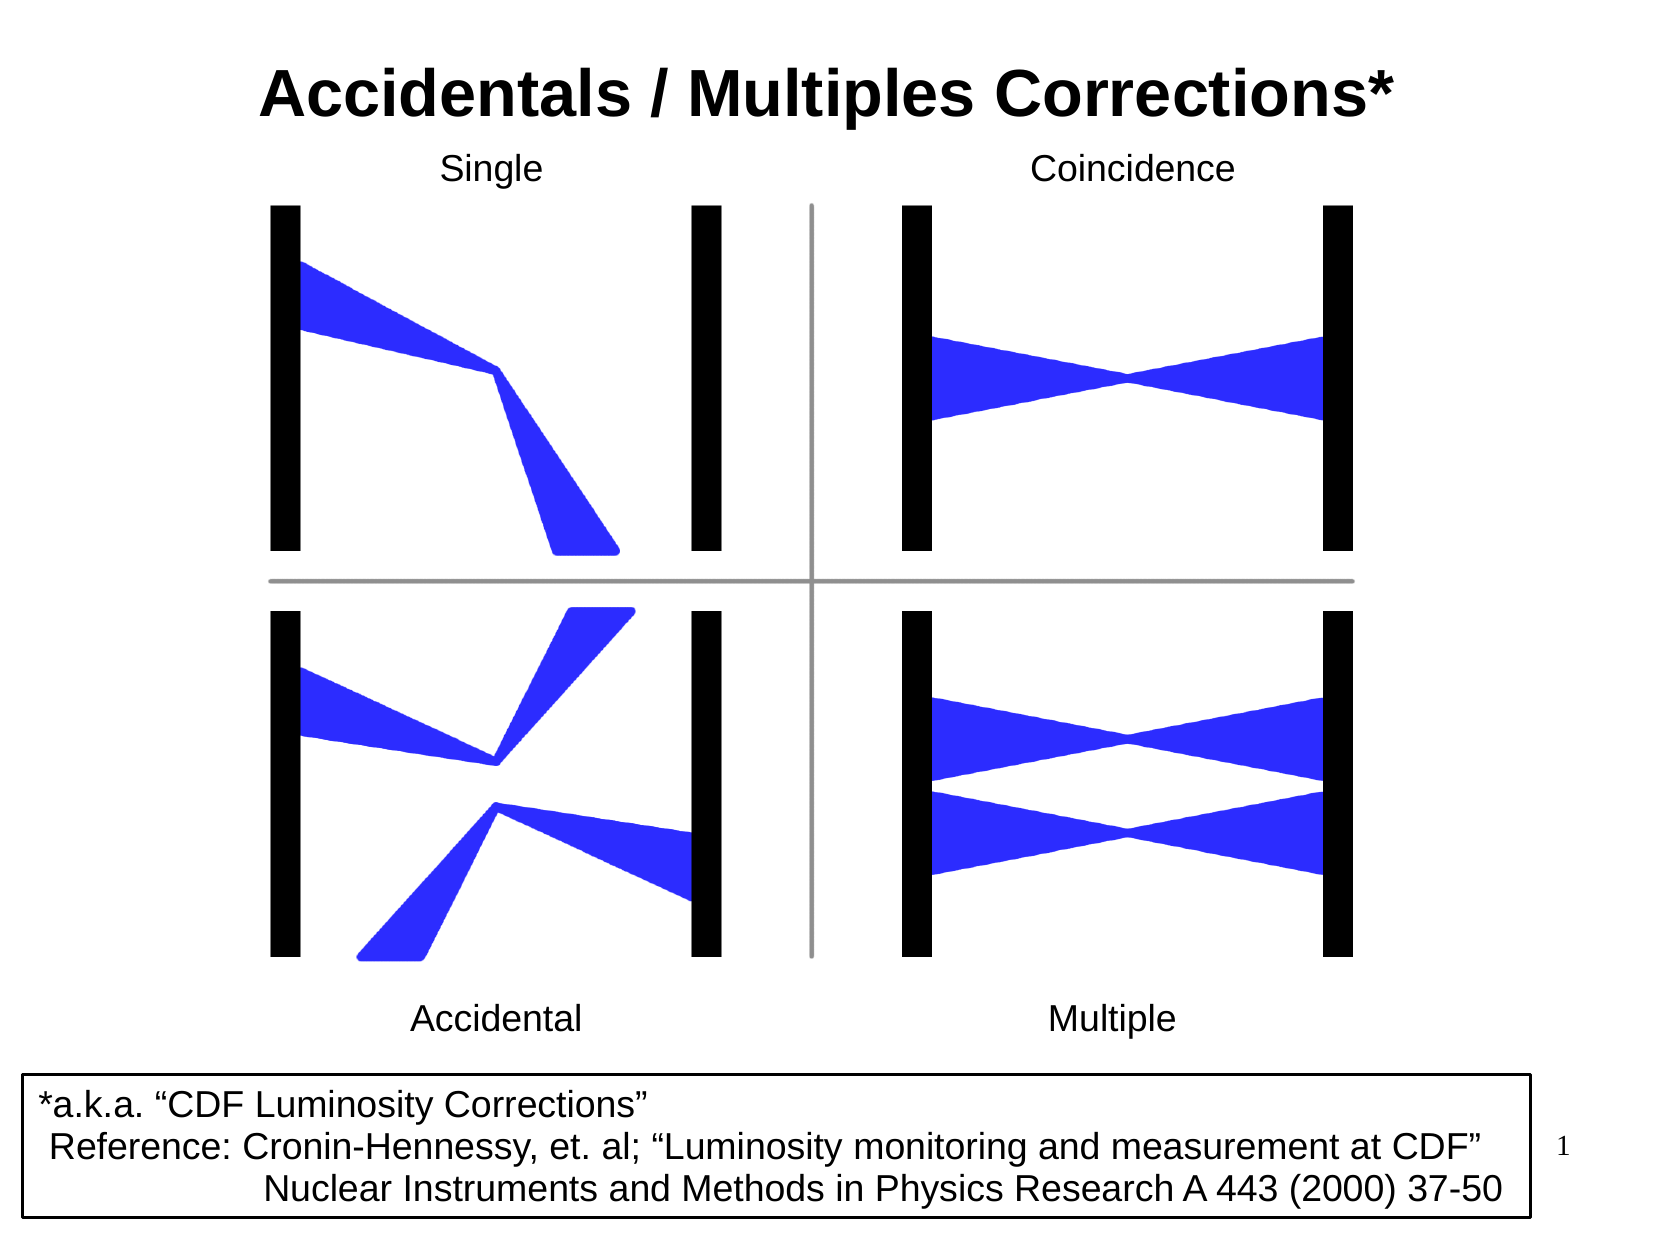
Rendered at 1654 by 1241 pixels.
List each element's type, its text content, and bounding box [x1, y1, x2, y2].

picture [225, 175, 1428, 1073]
text_box Single [424, 140, 559, 197]
title Accidentals / Multiples Corrections* [82, 15, 1571, 173]
text_box *a.k.a. “CDF Luminosity Corrections” Reference: Cronin-Hennessy, et. al; “Luminosity monitoring and measurement at CDF” Nuclear Instruments and Methods in Physics Research A 443 (2000) 37-50 [22, 1074, 1531, 1218]
text_box Coincidence [1015, 140, 1251, 197]
text_box Multiple [1033, 990, 1192, 1048]
text_box Accidental [395, 990, 598, 1048]
